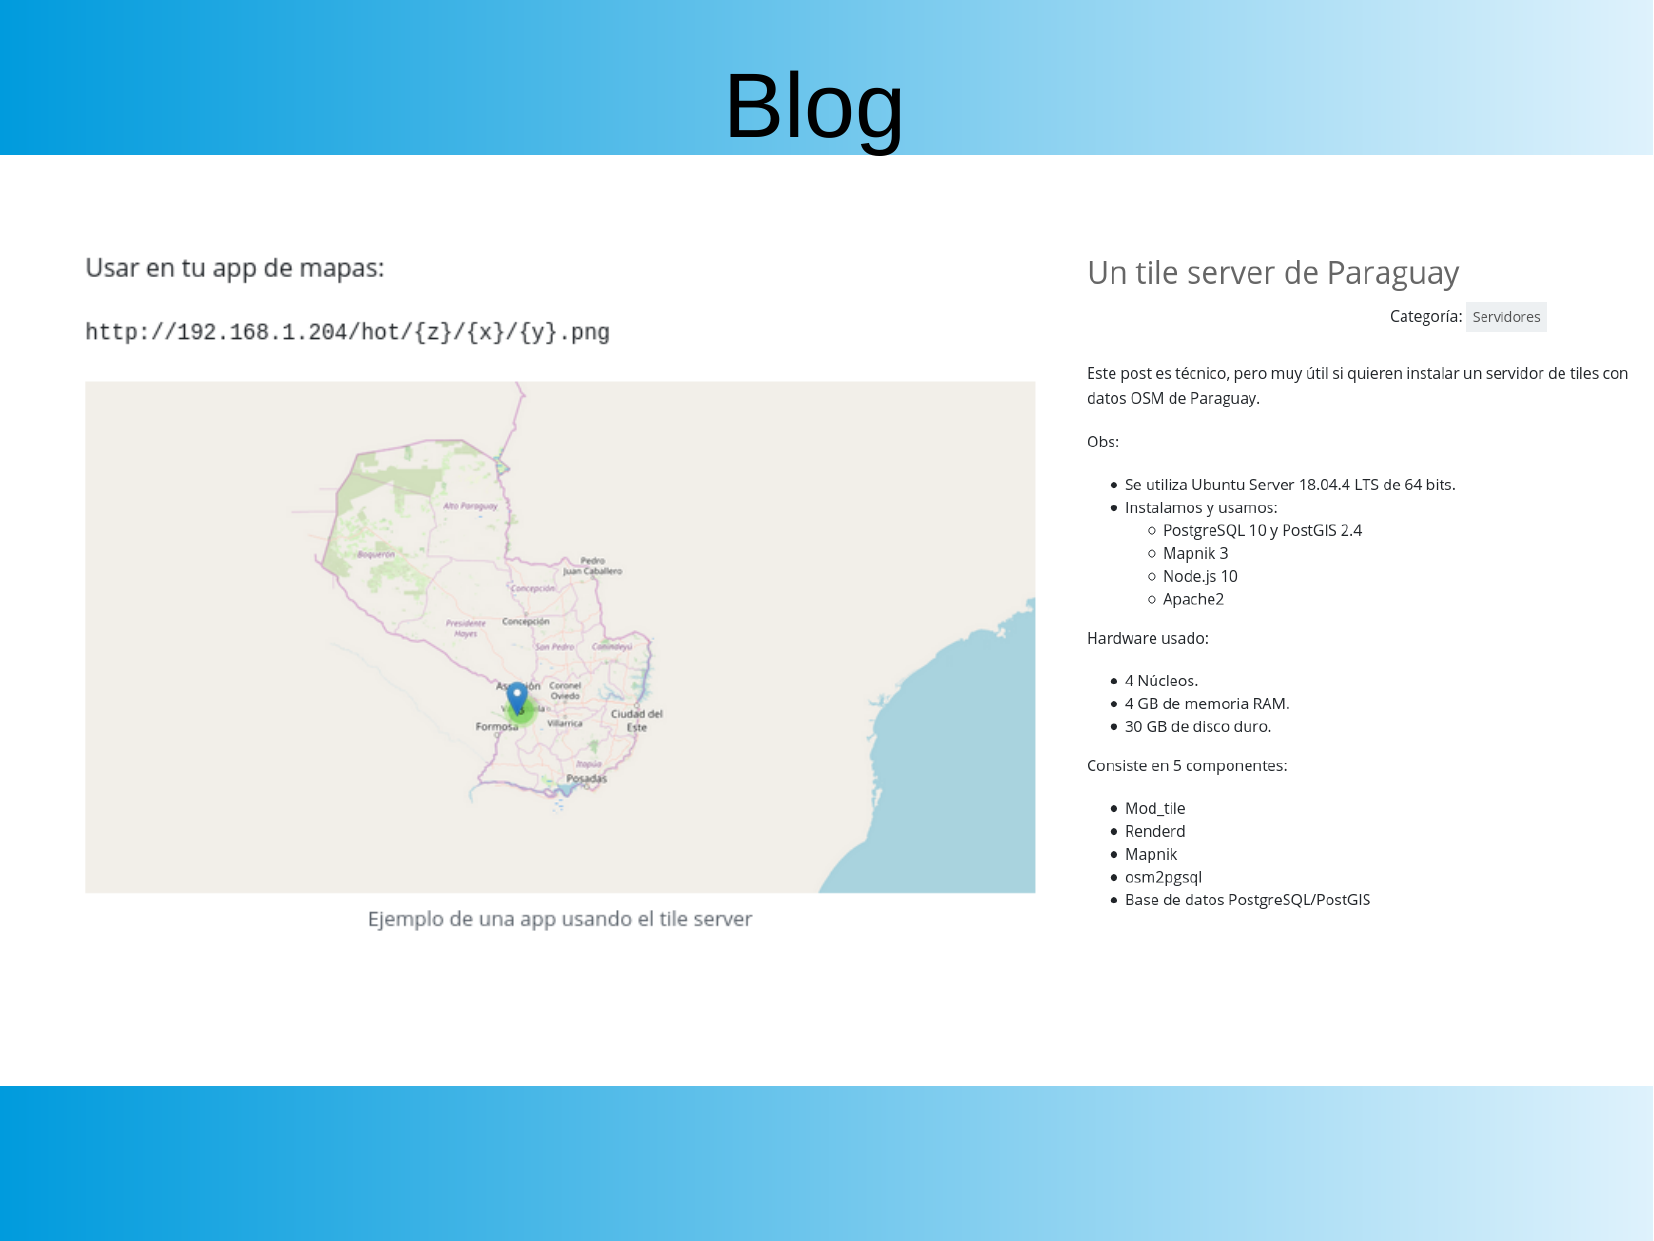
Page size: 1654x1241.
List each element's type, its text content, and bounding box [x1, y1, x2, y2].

title Blog [70, 0, 1559, 208]
picture [59, 216, 1638, 945]
